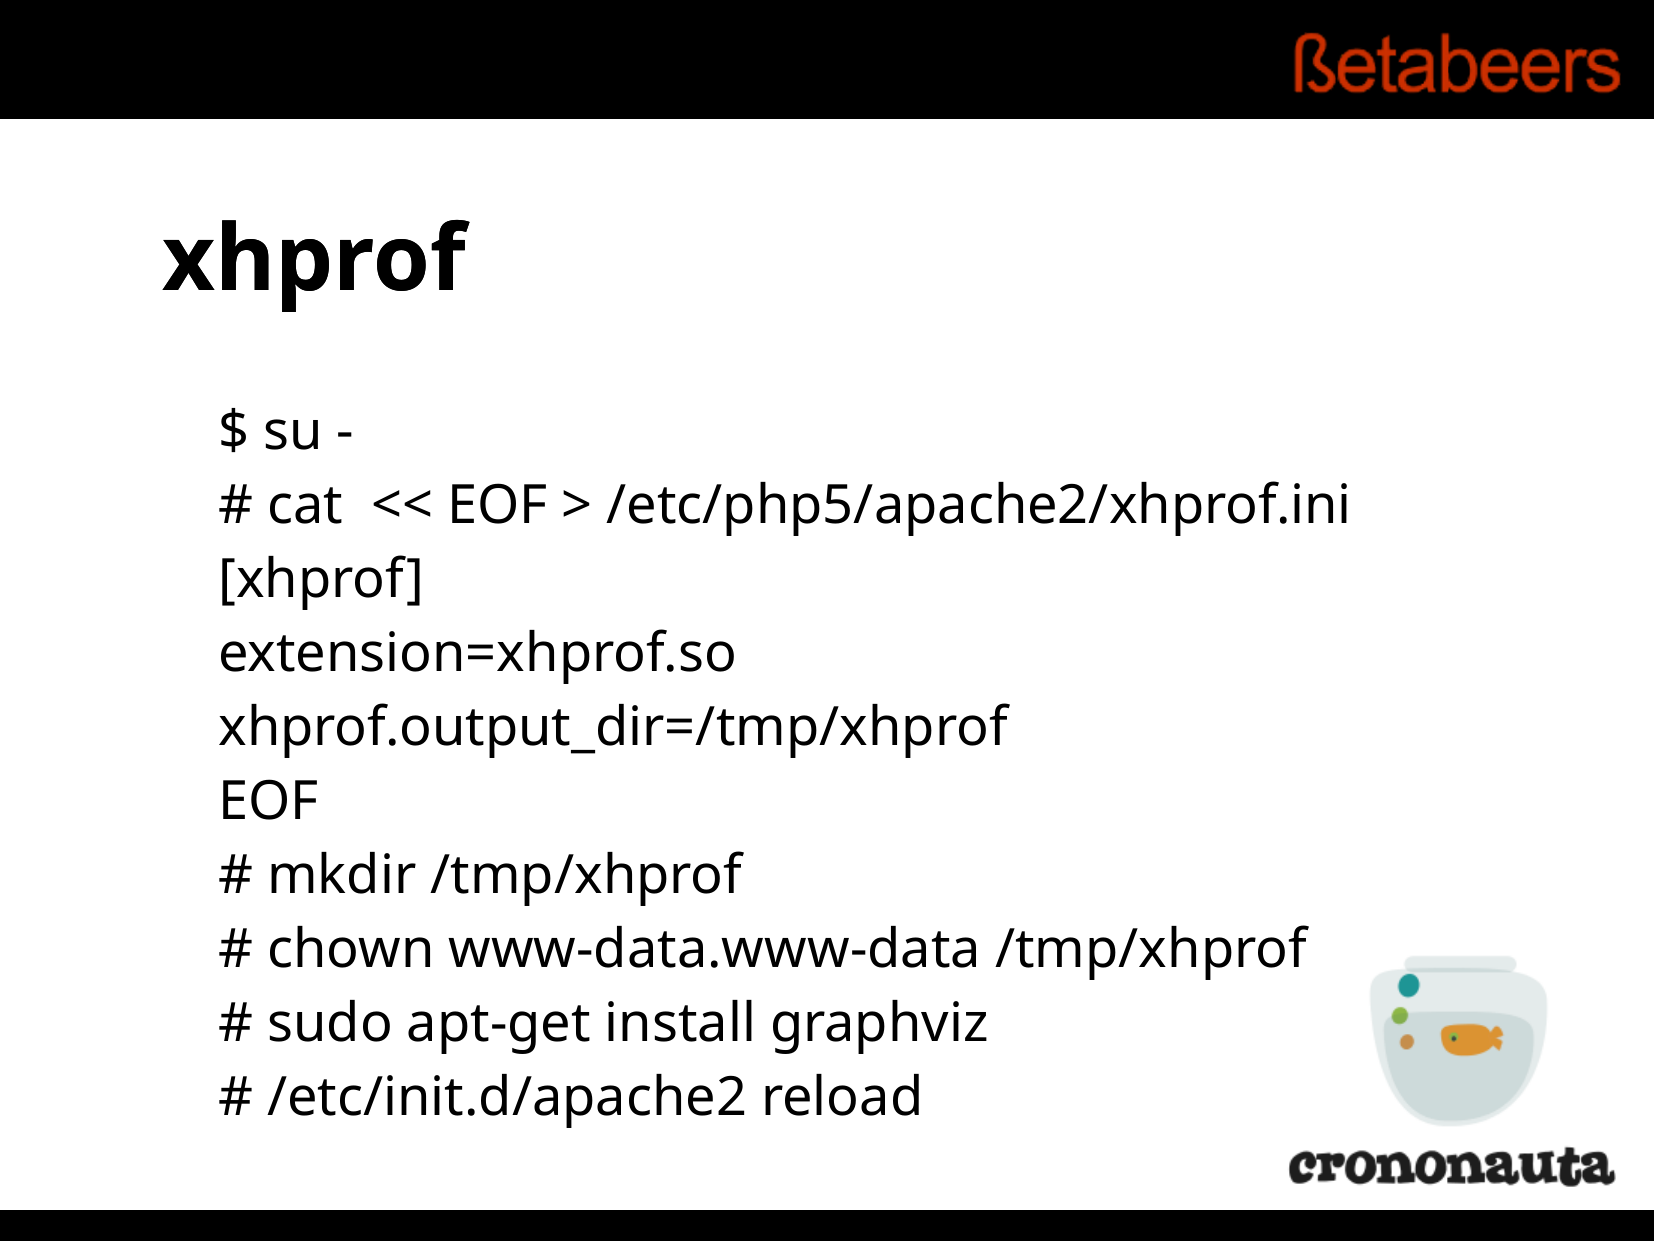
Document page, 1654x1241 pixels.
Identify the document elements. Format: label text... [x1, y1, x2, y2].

picture [1290, 29, 1625, 101]
text_box xhprof [147, 185, 1536, 970]
picture [1240, 944, 1637, 1196]
